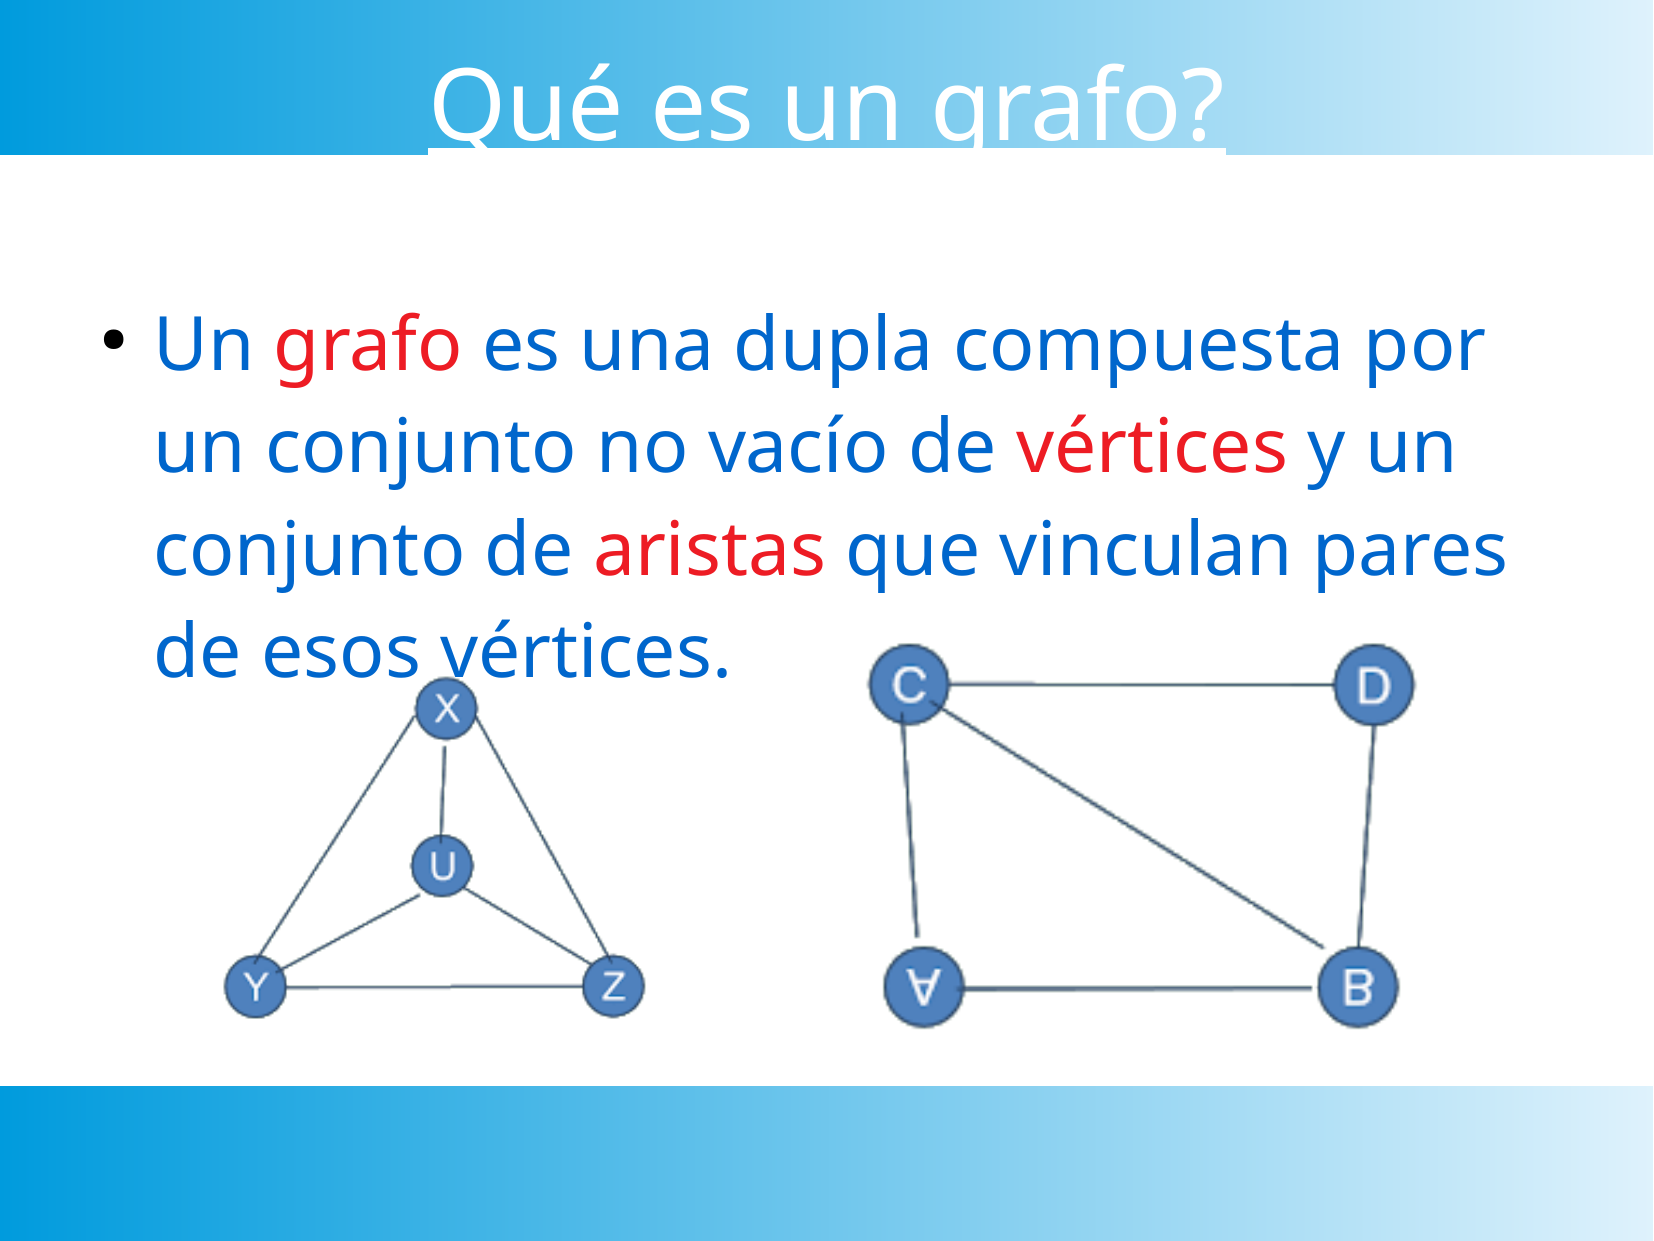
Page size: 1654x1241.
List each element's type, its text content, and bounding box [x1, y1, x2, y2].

list Un grafo es una dupla compuesta por un conjunto no vacío de vértices y un conjunto de aristas que vinculan pares de esos vértices. [82, 290, 1571, 1010]
title Qué es un grafo? [82, 35, 1571, 168]
picture [862, 625, 1423, 1035]
picture [220, 673, 650, 1034]
